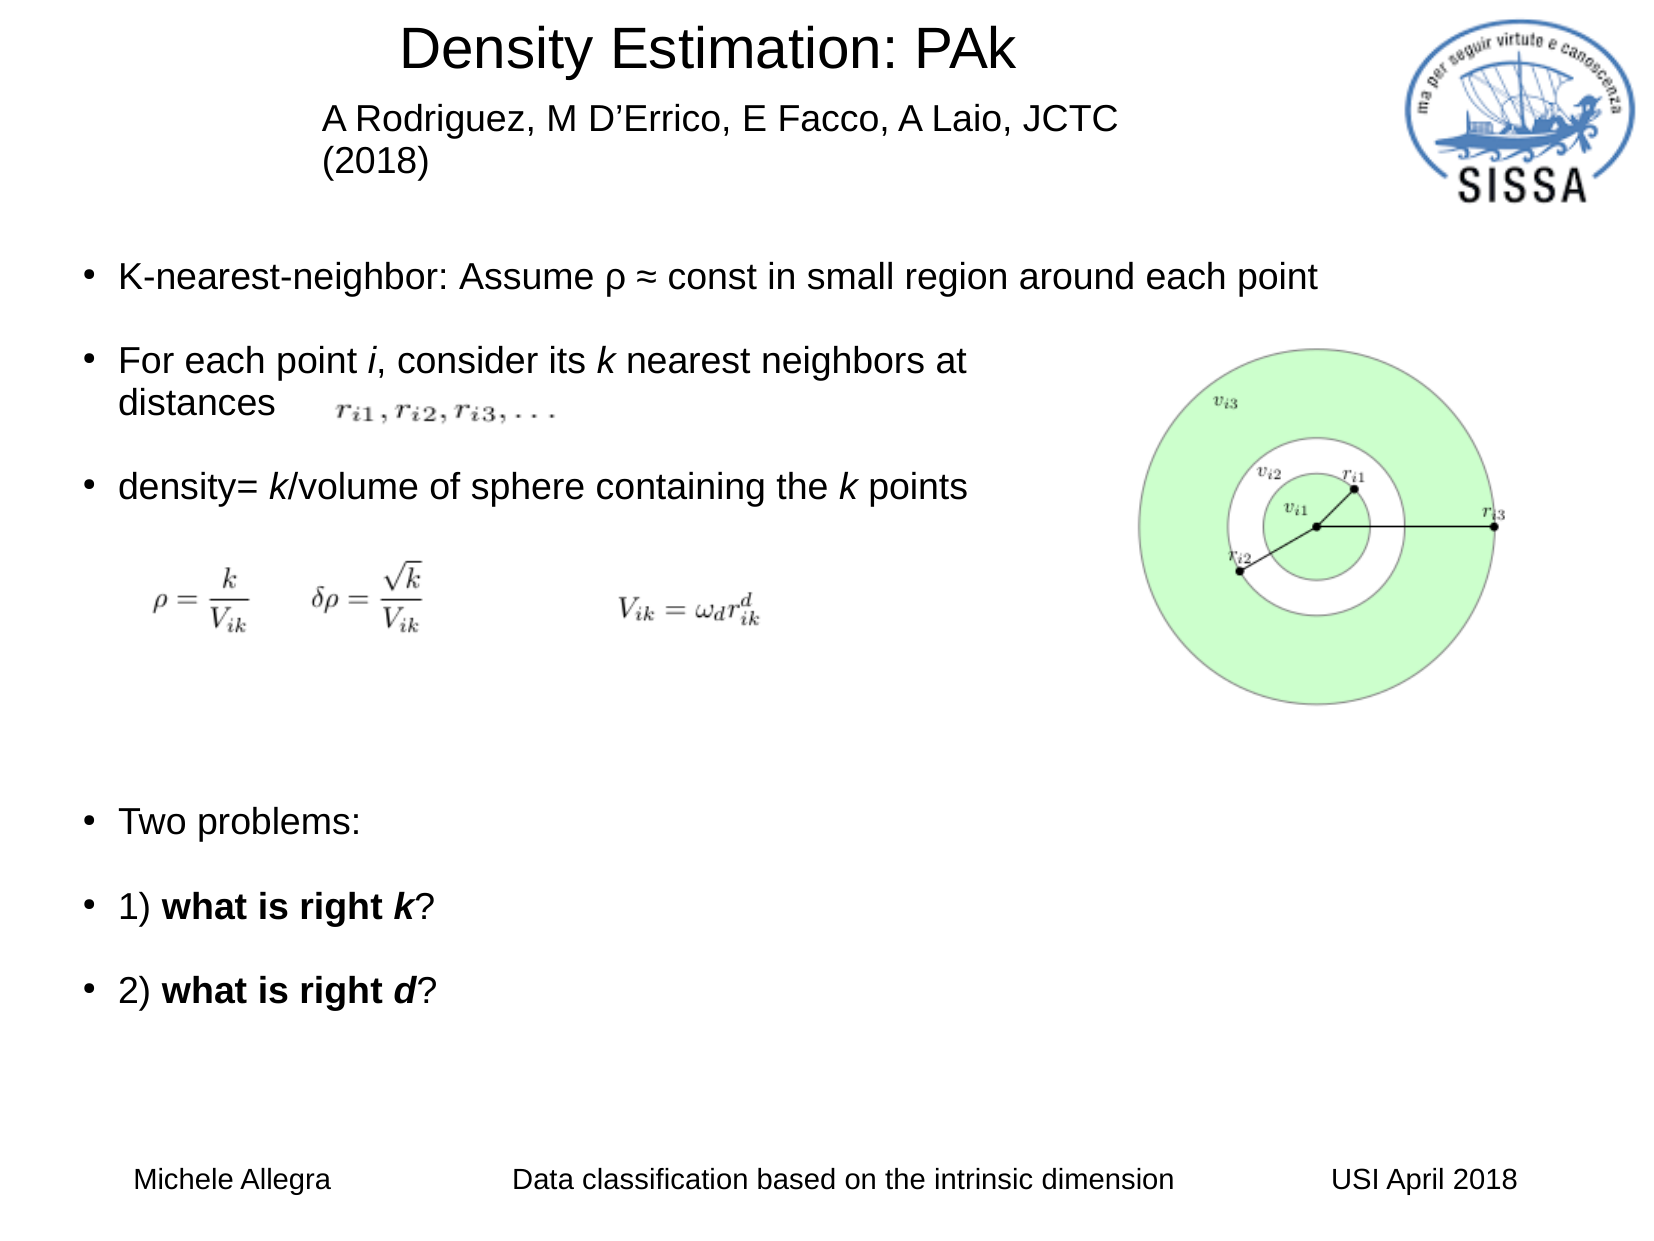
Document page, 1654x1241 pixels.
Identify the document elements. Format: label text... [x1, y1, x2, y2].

title Michele Allegra Data classification based on the intrinsic dimension USI April 2018 [82, 1141, 1571, 1217]
text_box A Rodriguez, M D’Errico, E Facco, A Laio, JCTC (2018) [307, 90, 1241, 190]
picture [605, 569, 784, 652]
subtitle K-nearest-neighbor: Assume ρ ≈ const in small region around each point For each point i, consider its k nearest neighbors at distances density= k/volume of sphere containing the k points Two problems: 1) what is right k? 2) what is right d? [82, 150, 1571, 1141]
picture [312, 384, 573, 444]
picture [1391, 16, 1652, 207]
title Density Estimation: PAk [82, 0, 1335, 100]
picture [112, 555, 451, 645]
picture [1057, 305, 1562, 753]
